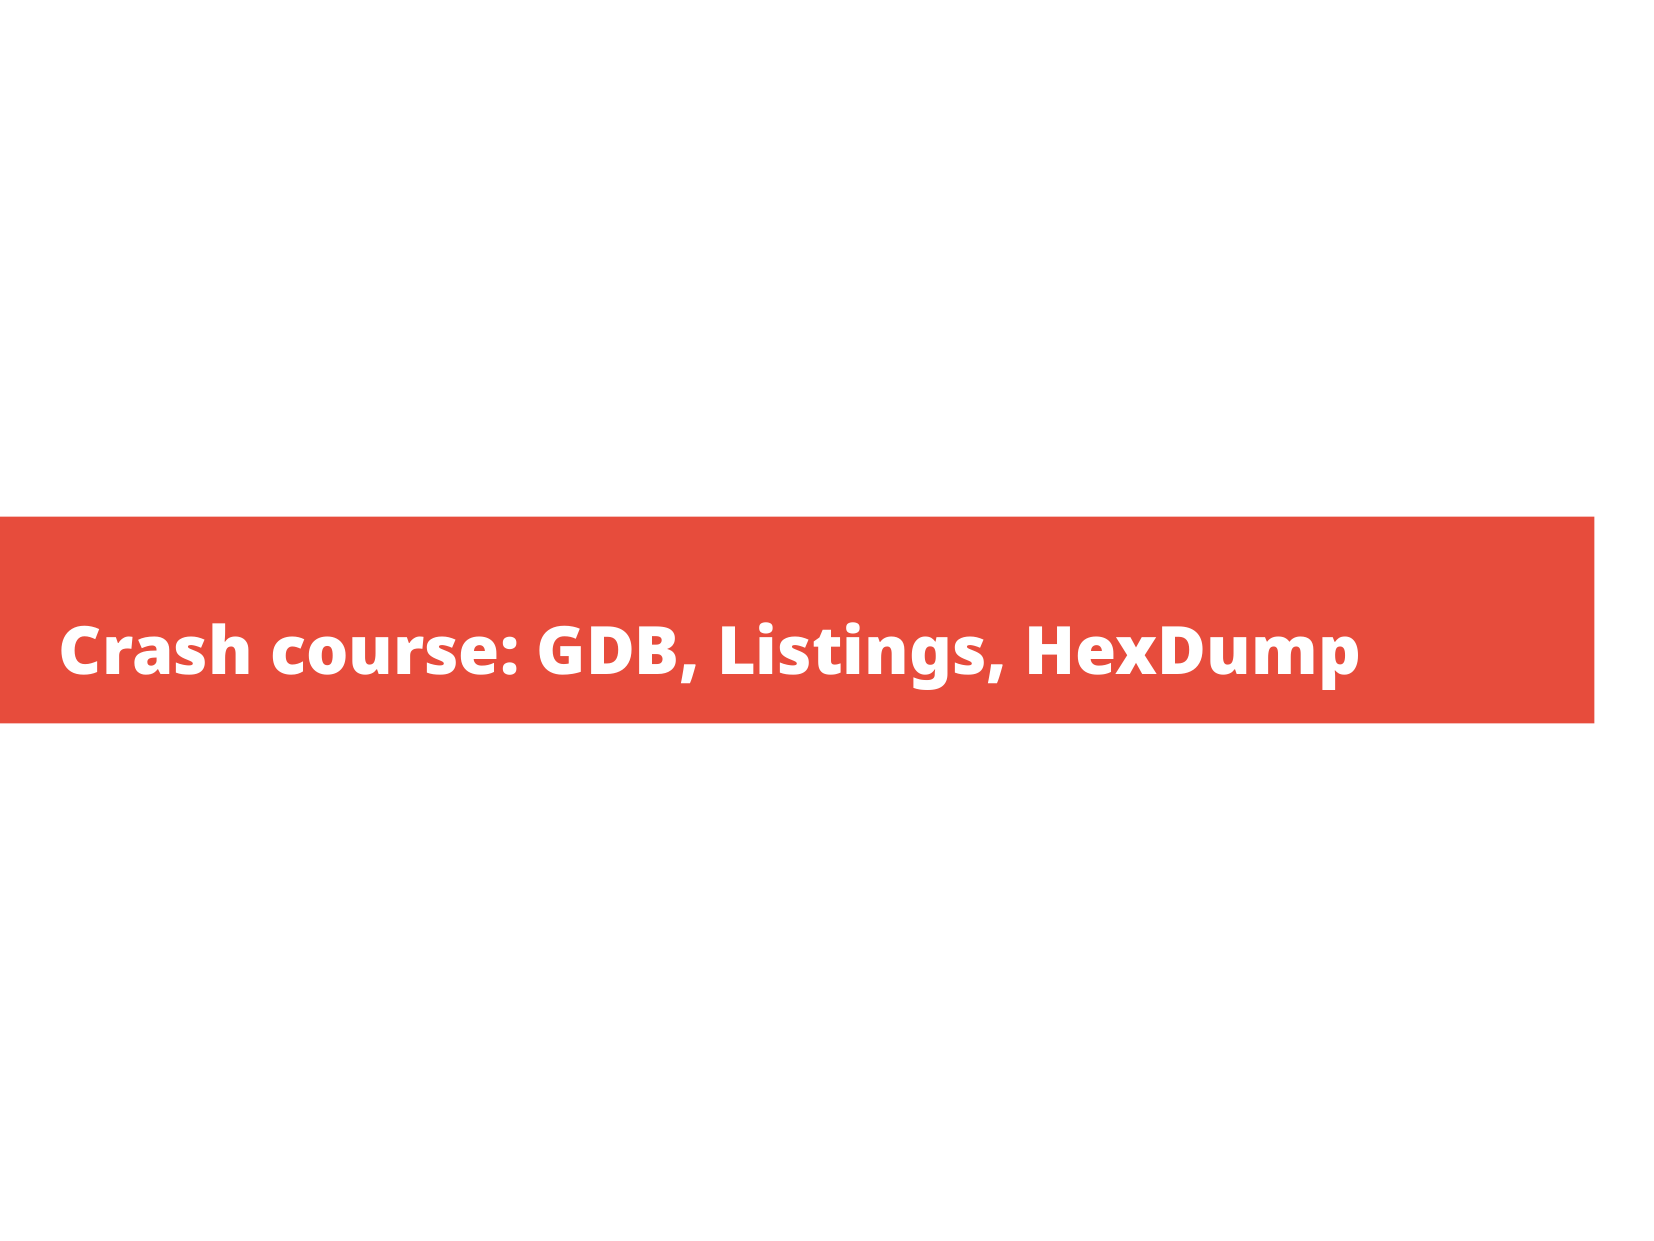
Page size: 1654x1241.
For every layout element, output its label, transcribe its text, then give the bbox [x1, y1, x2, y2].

title Crash course: GDB, Listings, HexDump [59, 546, 1595, 694]
